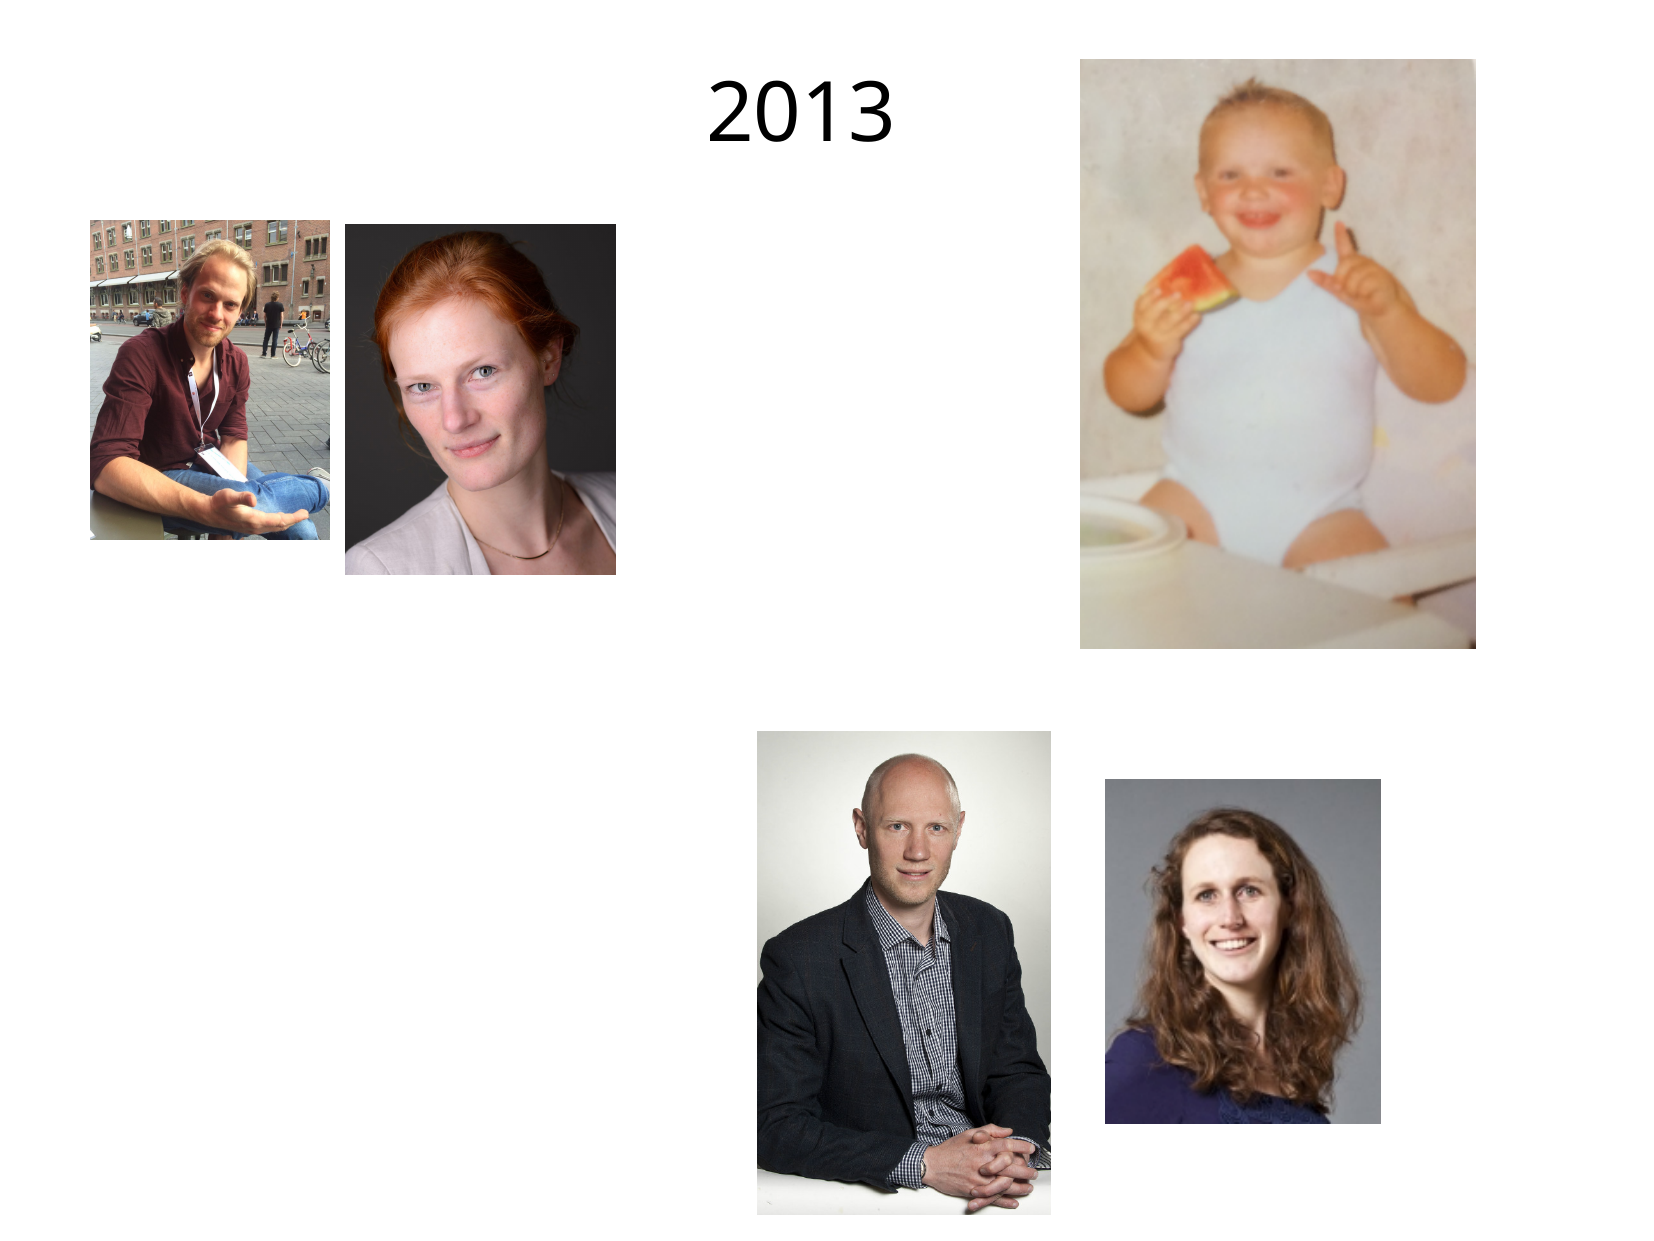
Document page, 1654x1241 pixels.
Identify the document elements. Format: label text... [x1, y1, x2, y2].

picture [90, 220, 330, 541]
picture [1105, 779, 1381, 1124]
text_box 2013 [380, 45, 1221, 161]
picture [1080, 59, 1476, 650]
picture [345, 224, 616, 575]
picture [757, 731, 1051, 1216]
